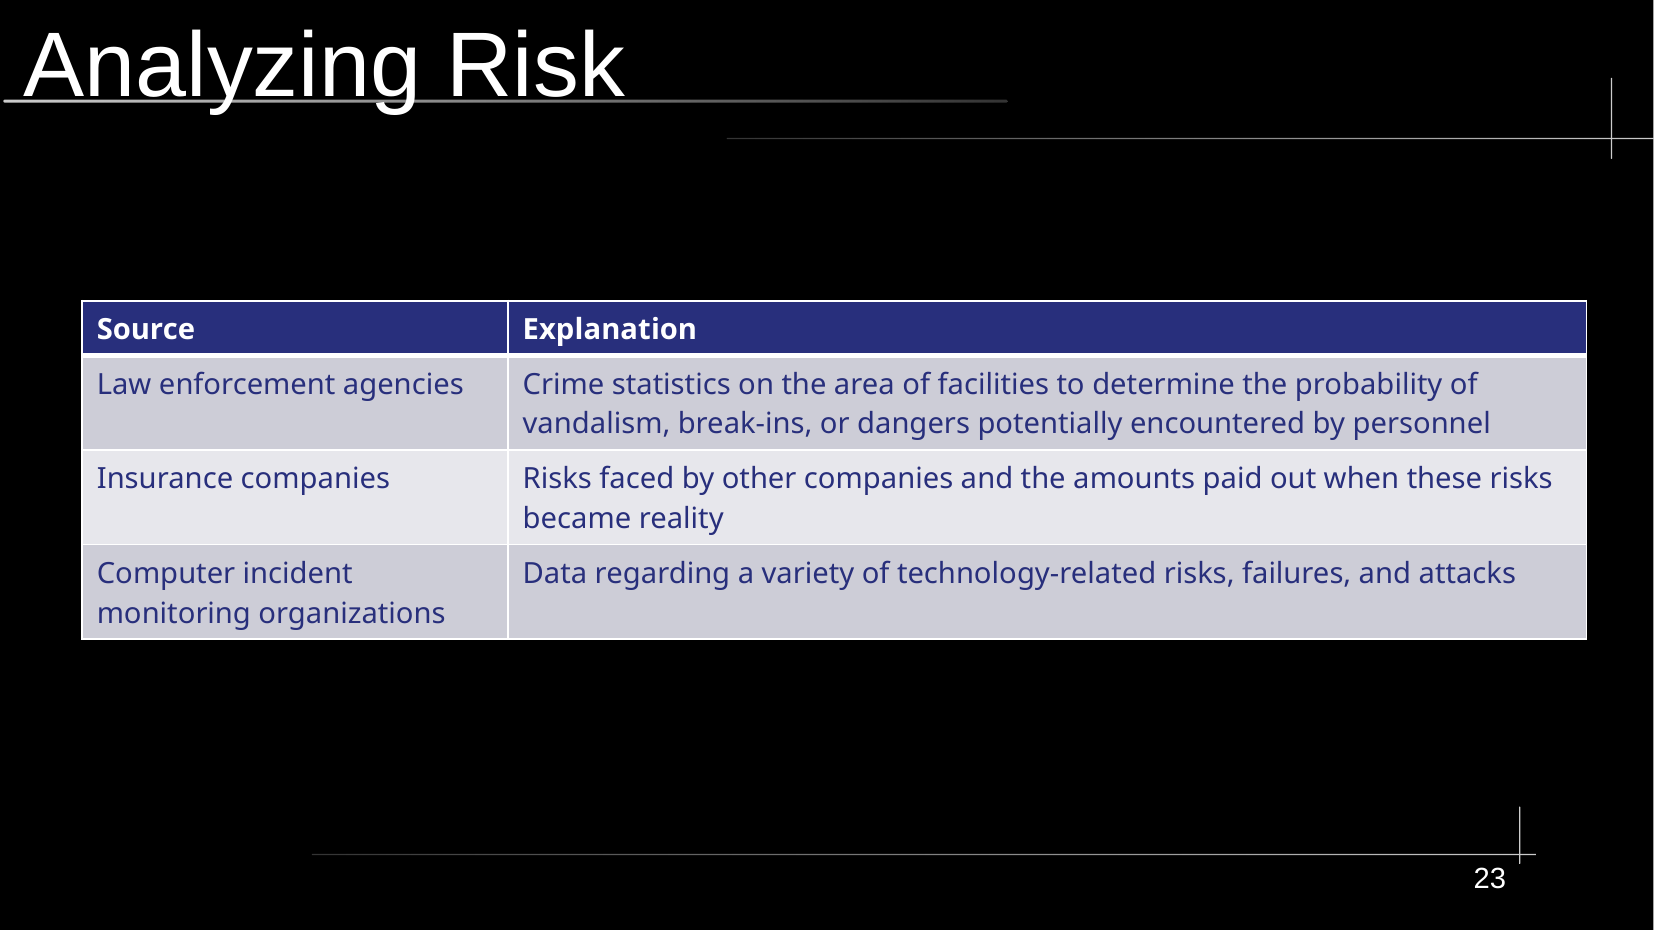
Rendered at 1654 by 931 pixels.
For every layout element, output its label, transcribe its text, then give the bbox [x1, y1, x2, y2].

table_cell Computer incident monitoring organizations [83, 545, 507, 638]
table_cell Insurance companies [83, 451, 507, 544]
table_cell Law enforcement agencies [83, 358, 507, 449]
title Analyzing Risk [23, 11, 1589, 119]
table_cell Risks faced by other companies and the amounts paid out when these risks became reality [509, 451, 1586, 544]
table_cell Crime statistics on the area of facilities to determine the probability of vandalism, break-ins, or dangers potentially encountered by personnel [509, 358, 1586, 449]
table_header Explanation [509, 302, 1586, 353]
table_cell Data regarding a variety of technology-related risks, failures, and attacks [509, 545, 1586, 638]
table_header Source [83, 302, 507, 353]
